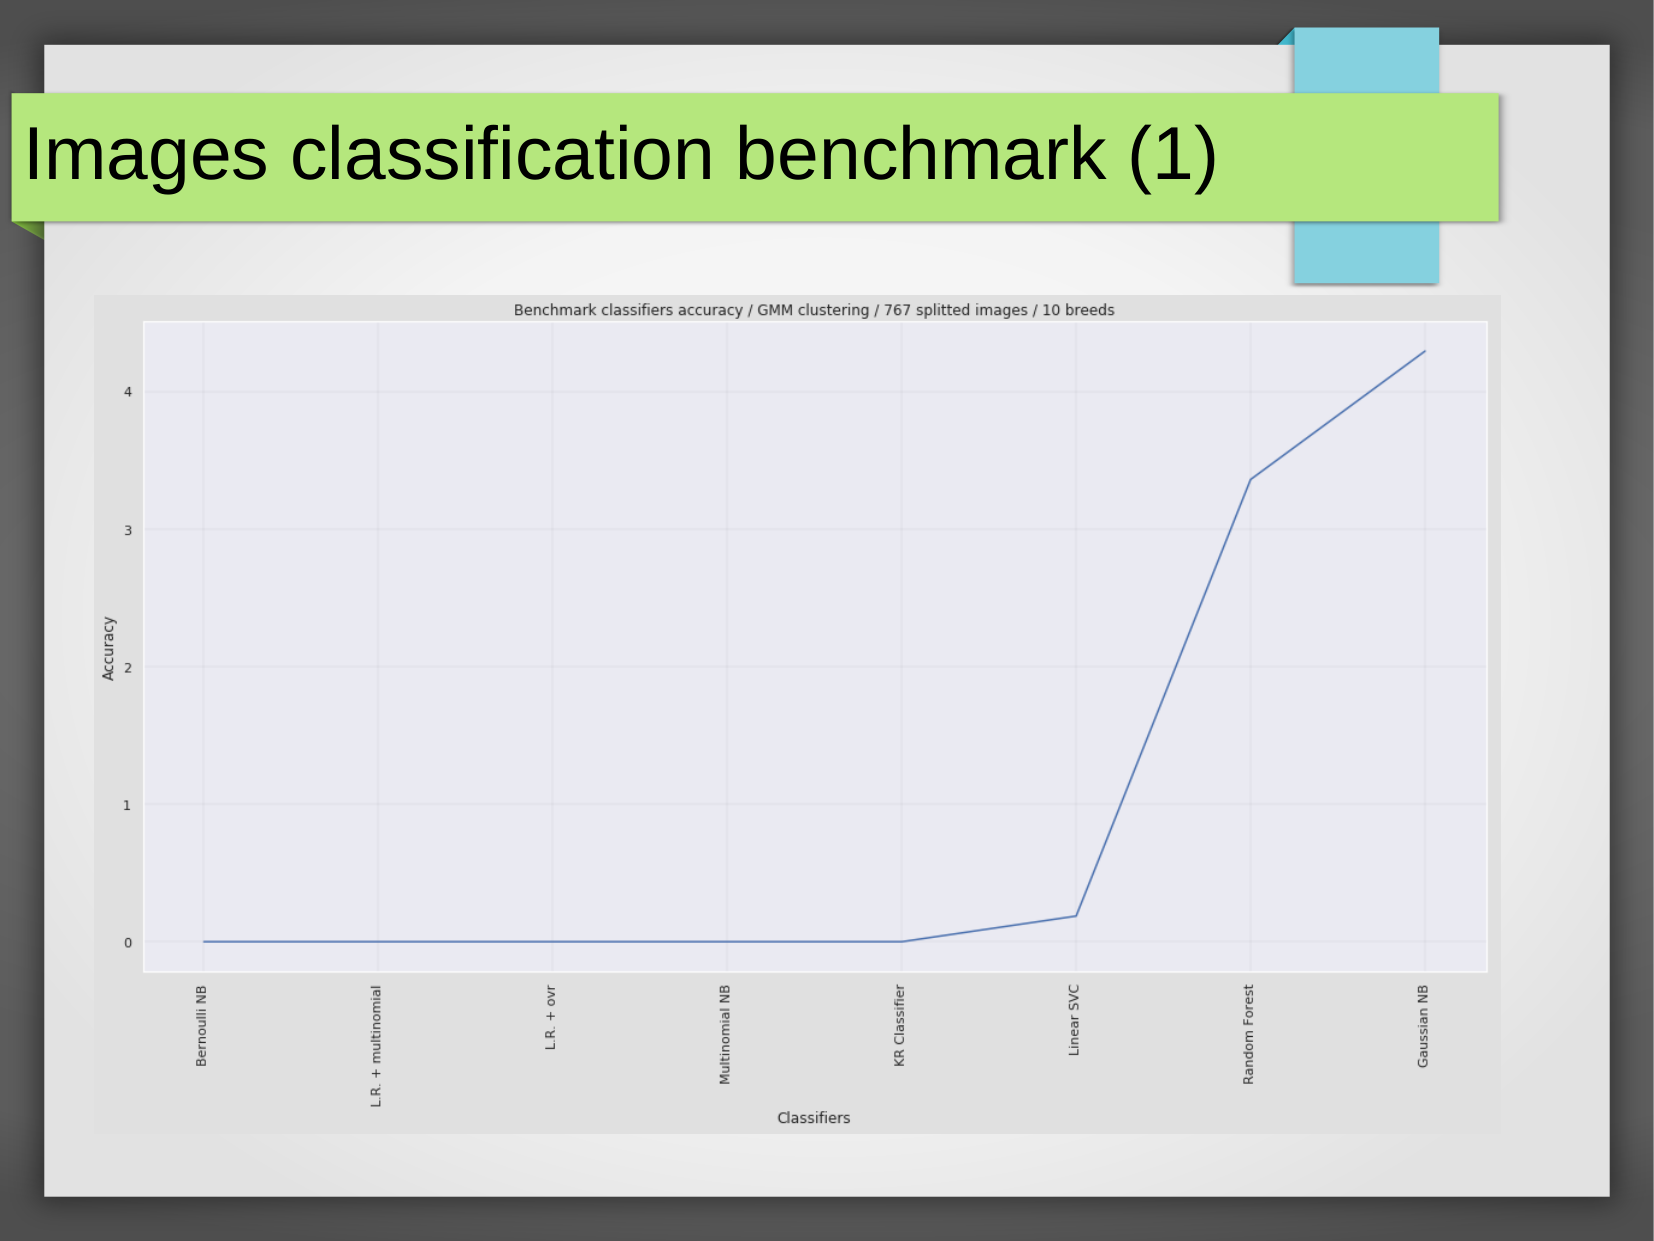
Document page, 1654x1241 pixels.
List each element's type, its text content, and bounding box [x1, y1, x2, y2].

picture [0, 0, 1654, 1241]
title Images classification benchmark (1) [23, 69, 1335, 238]
